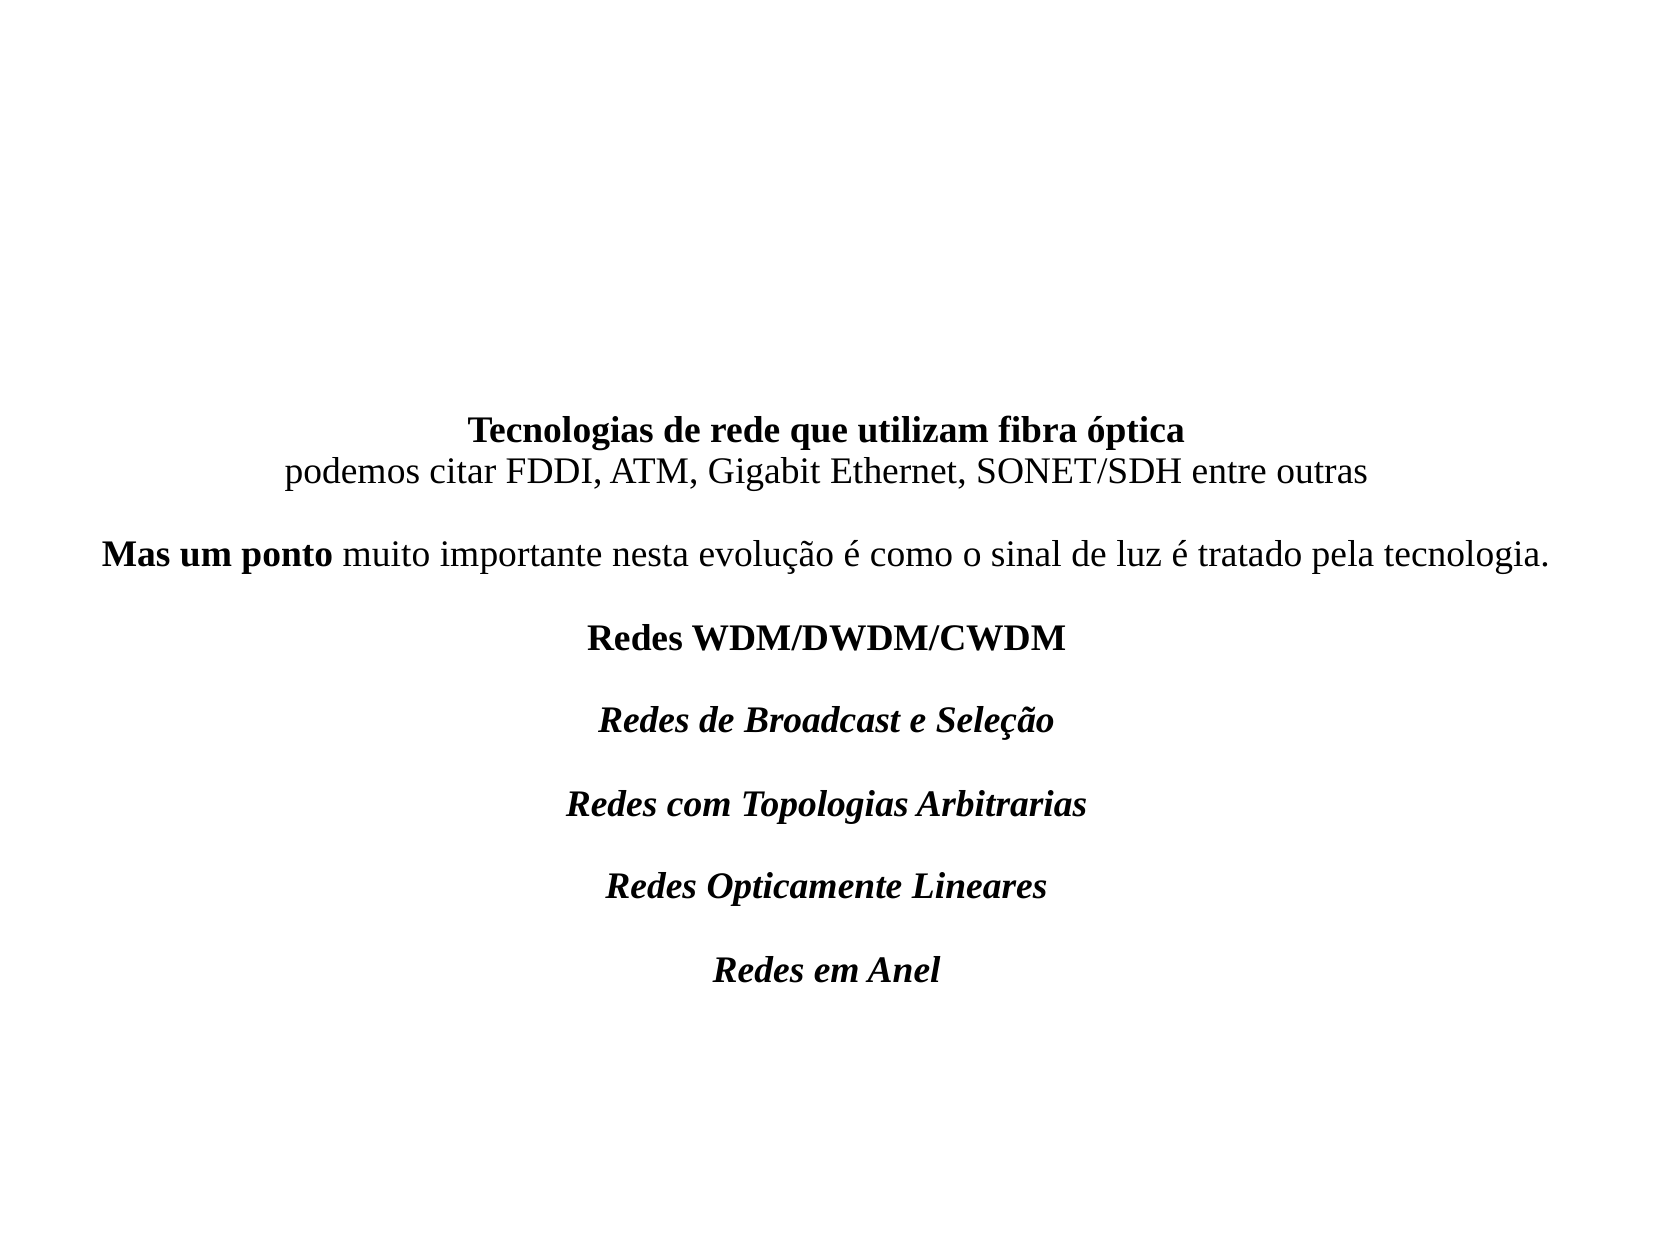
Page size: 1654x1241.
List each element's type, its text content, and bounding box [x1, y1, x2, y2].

subtitle Tecnologias de rede que utilizam fibra óptica podemos citar FDDI, ATM, Gigabit Ethernet, SONET/SDH entre outras Mas um ponto muito importante nesta evolução é como o sinal de luz é tratado pela tecnologia. Redes WDM/DWDM/CWDM Redes de Broadcast e Seleção Redes com Topologias Arbitrarias Redes Opticamente Lineares Redes em Anel [82, 297, 1571, 1102]
